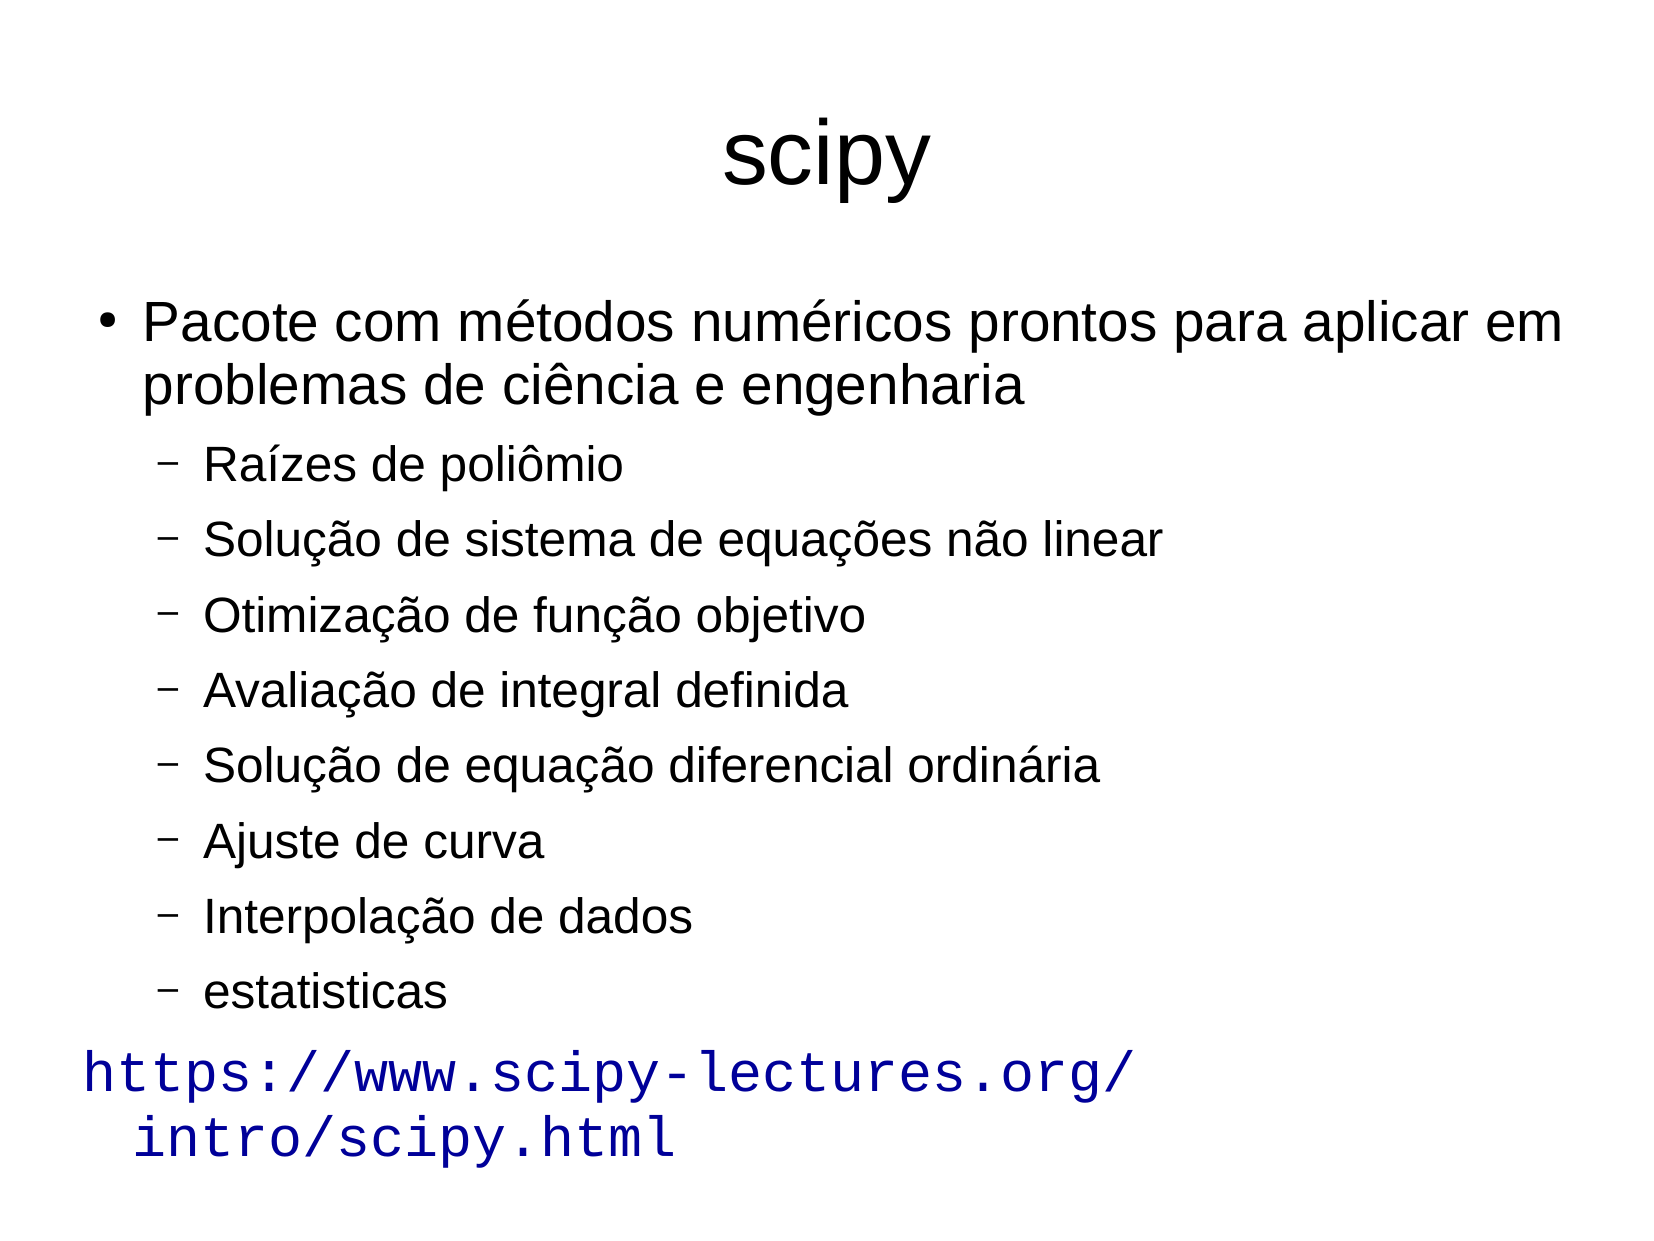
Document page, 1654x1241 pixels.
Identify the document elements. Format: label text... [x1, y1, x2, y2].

title scipy [82, 49, 1571, 257]
list Pacote com métodos numéricos prontos para aplicar em problemas de ciência e engenharia Raízes de poliômio Solução de sistema de equações não linear Otimização de função objetivo Avaliação de integral definida Solução de equação diferencial ordinária Ajuste de curva Interpolação de dados estatisticas https://www.scipy-lectures.org/ intro/scipy.html [82, 290, 1571, 1182]
